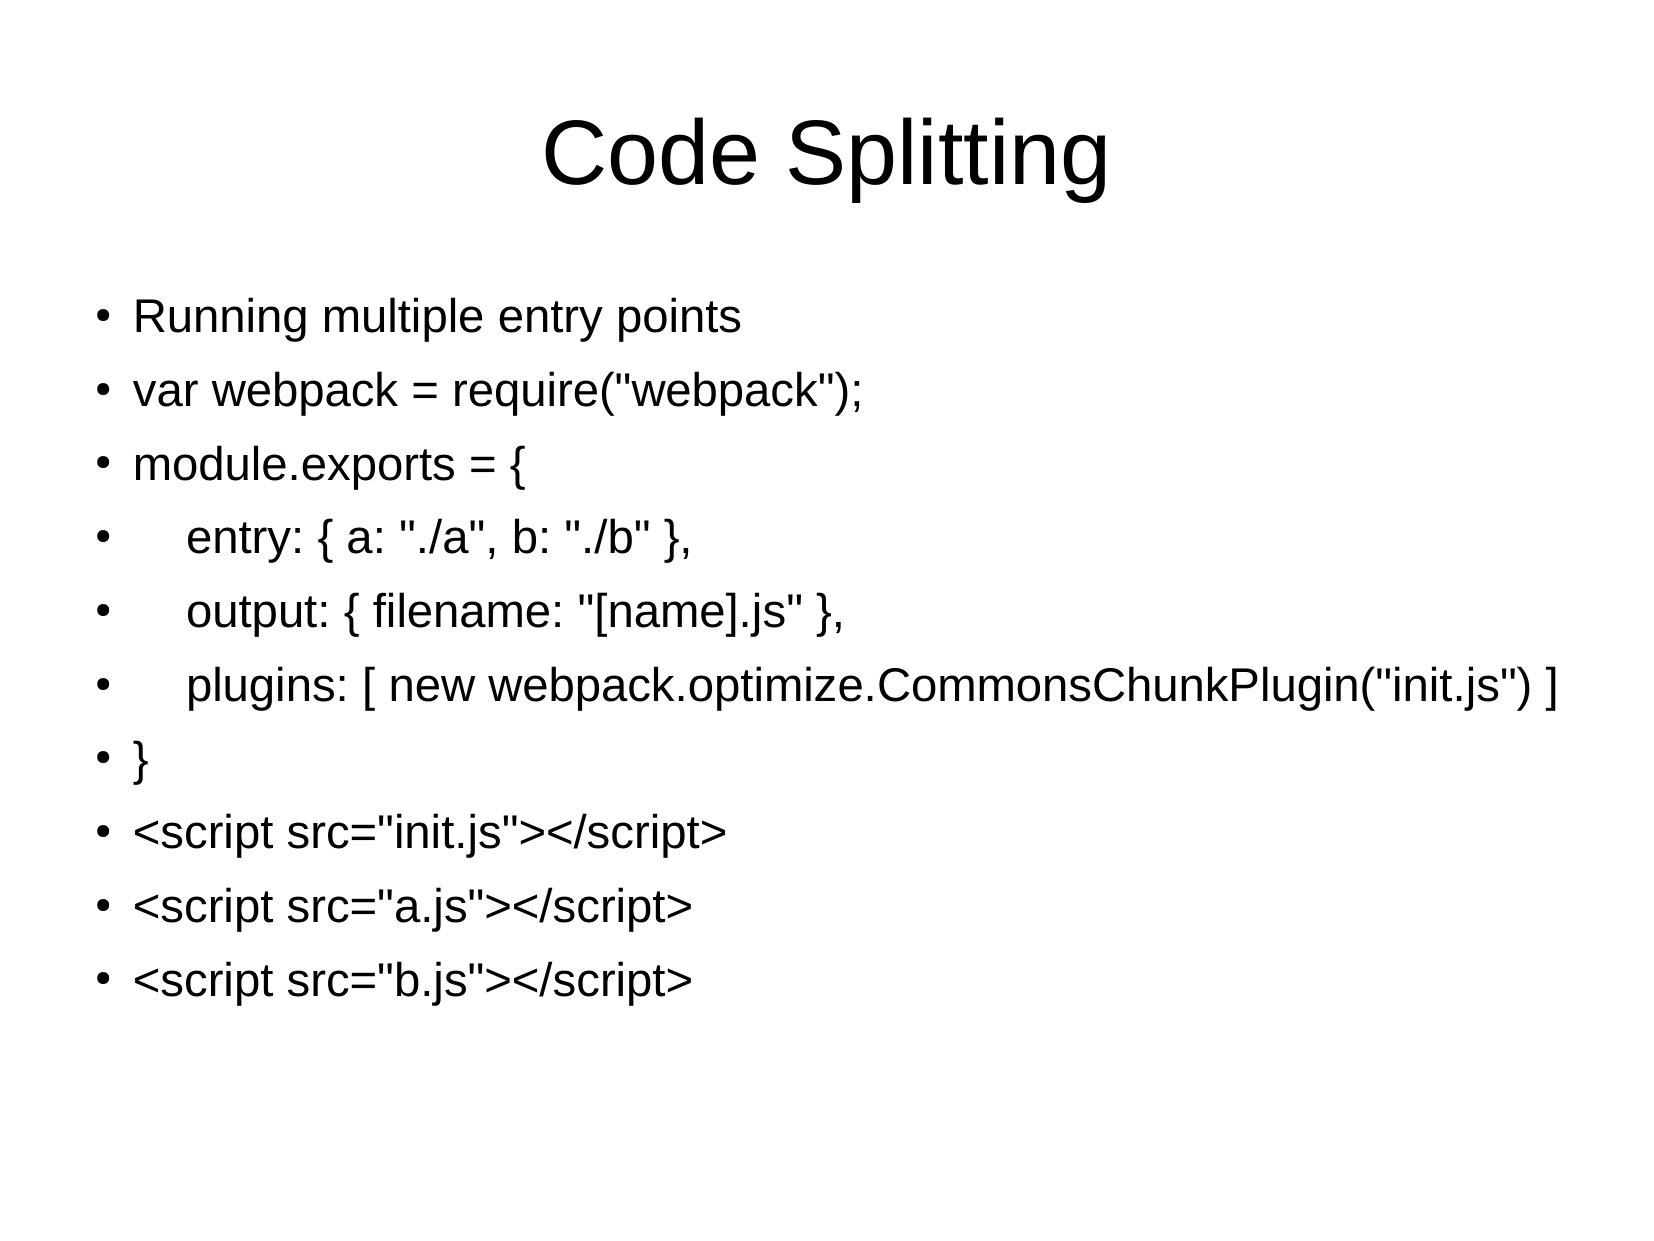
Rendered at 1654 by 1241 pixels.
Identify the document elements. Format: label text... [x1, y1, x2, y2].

list Running multiple entry points var webpack = require("webpack"); module.exports = { entry: { a: "./a", b: "./b" }, output: { filename: "[name].js" }, plugins: [ new webpack.optimize.CommonsChunkPlugin("init.js") ] } <script src="init.js"></script> <script src="a.js"></script> <script src="b.js"></script> [82, 290, 1571, 1010]
title Code Splitting [82, 49, 1571, 257]
